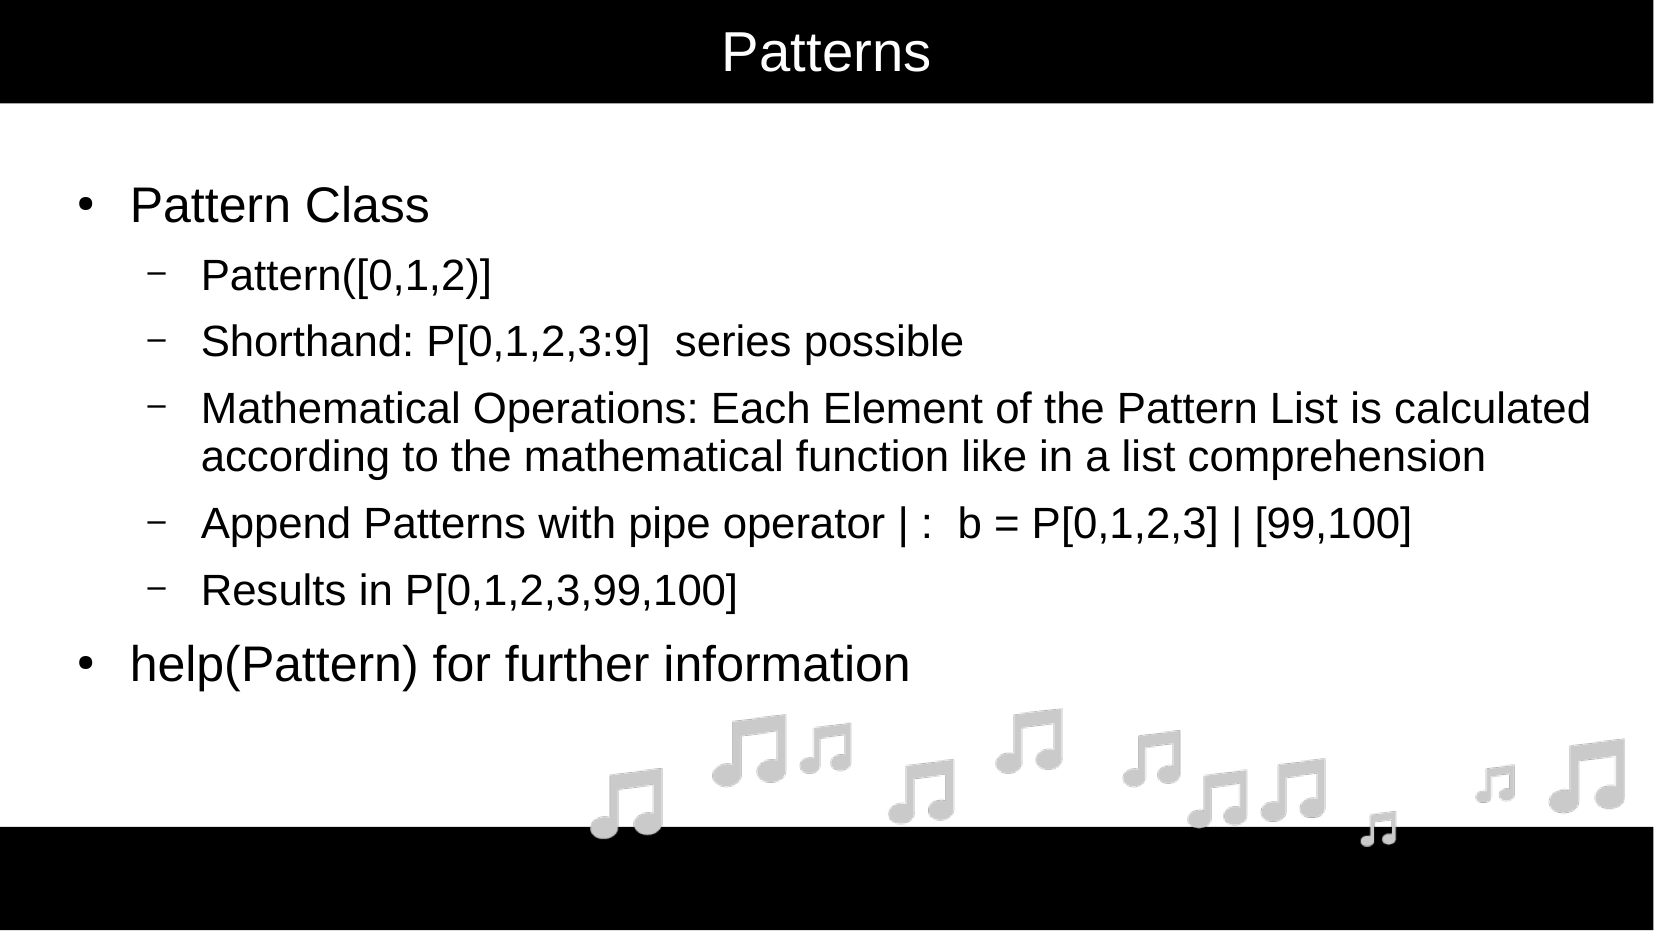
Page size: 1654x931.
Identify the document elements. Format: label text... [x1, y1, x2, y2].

title Patterns [59, 6, 1595, 98]
list Pattern Class Pattern([0,1,2)] Shorthand: P[0,1,2,3:9] series possible Mathematical Operations: Each Element of the Pattern List is calculated according to the mathematical function like in a list comprehension Append Patterns with pipe operator | : b = P[0,1,2,3] | [99,100] Results in P[0,1,2,3,99,100] help(Pattern) for further information [59, 177, 1595, 768]
